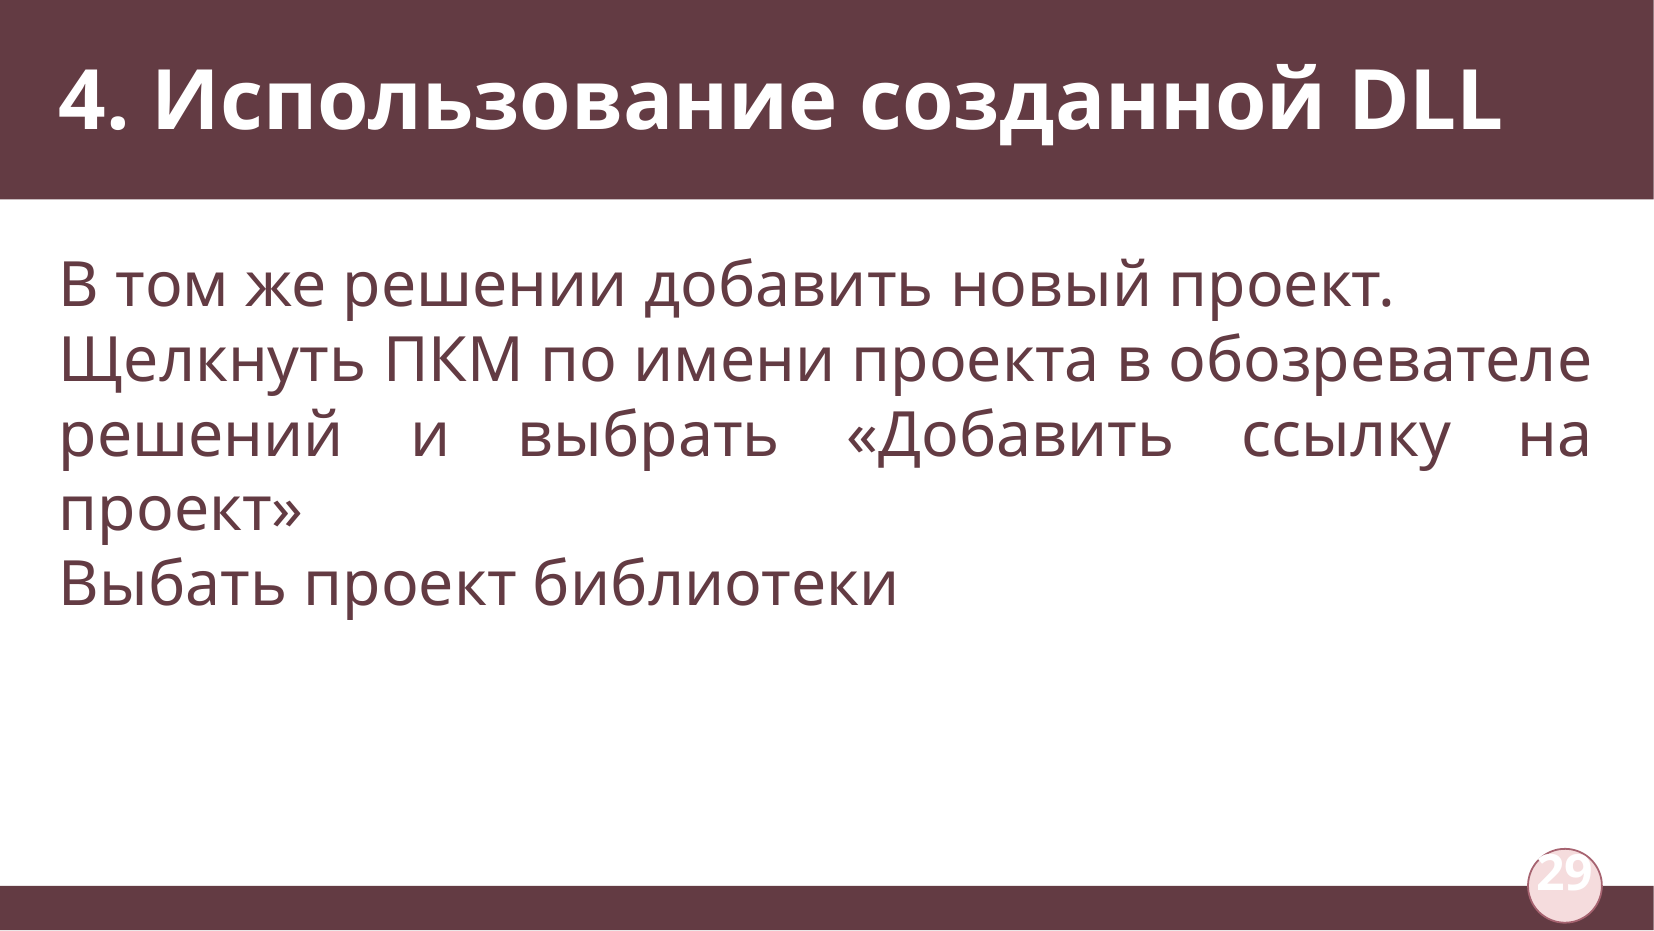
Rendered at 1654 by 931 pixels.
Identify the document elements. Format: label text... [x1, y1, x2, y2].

title 4. Использование созданной DLL [59, 37, 1595, 155]
list В том же решении добавить новый проект. Щелкнуть ПКМ по имени проекта в обозревателе решений и выбрать «Добавить ссылку на проект» Выбать проект библиотеки [59, 243, 1595, 694]
